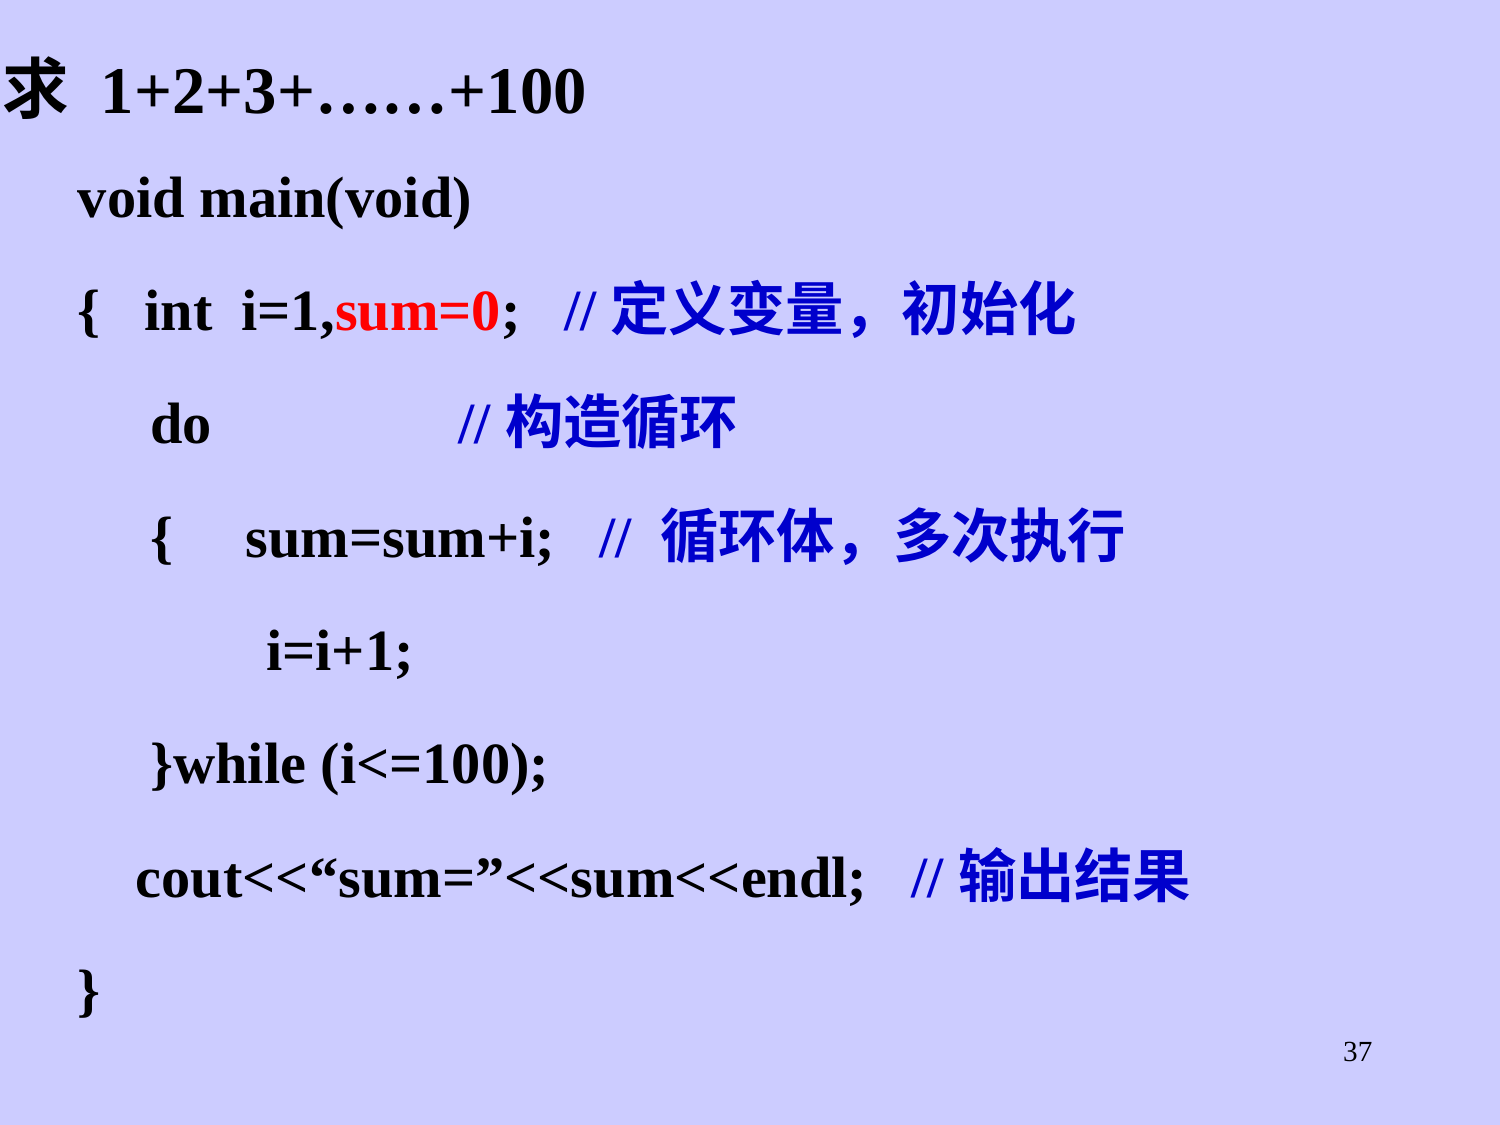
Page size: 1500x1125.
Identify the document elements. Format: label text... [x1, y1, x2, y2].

text_box <编号> [1074, 1025, 1388, 1101]
text_box 求 1+2+3+……+100 [0, 37, 651, 130]
text_box void main(void) { int i=1,sum=0; //定义变量，初始化 do //构造循环 { sum=sum+i; // 循环体，多次执行 i=i+1; }while (i<=100); cout<<“sum=”<<sum<<endl; //输出结果 } [74, 149, 1375, 1025]
